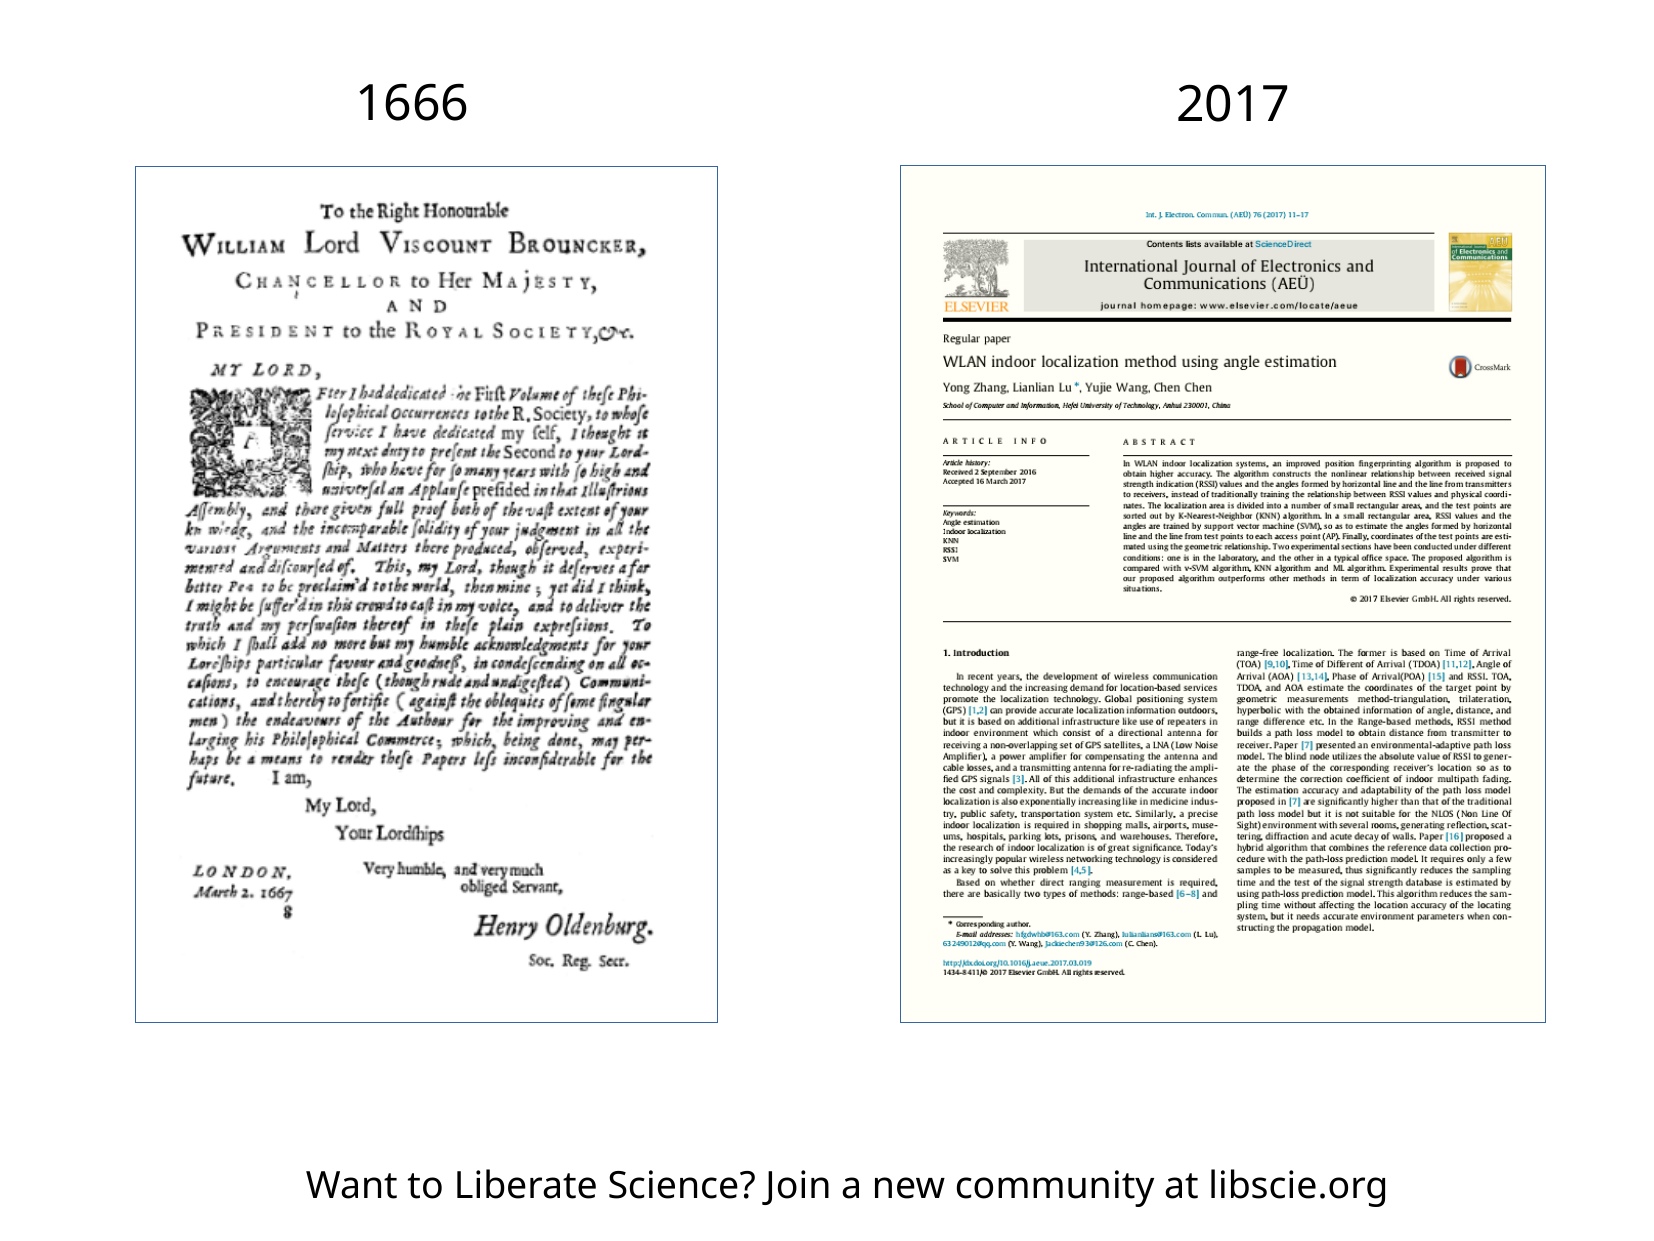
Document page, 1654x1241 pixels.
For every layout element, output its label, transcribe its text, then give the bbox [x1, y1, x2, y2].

text_box 2017 [1045, 60, 1421, 135]
picture [900, 164, 1546, 1023]
text_box 1666 [225, 60, 601, 135]
picture [135, 166, 718, 1023]
